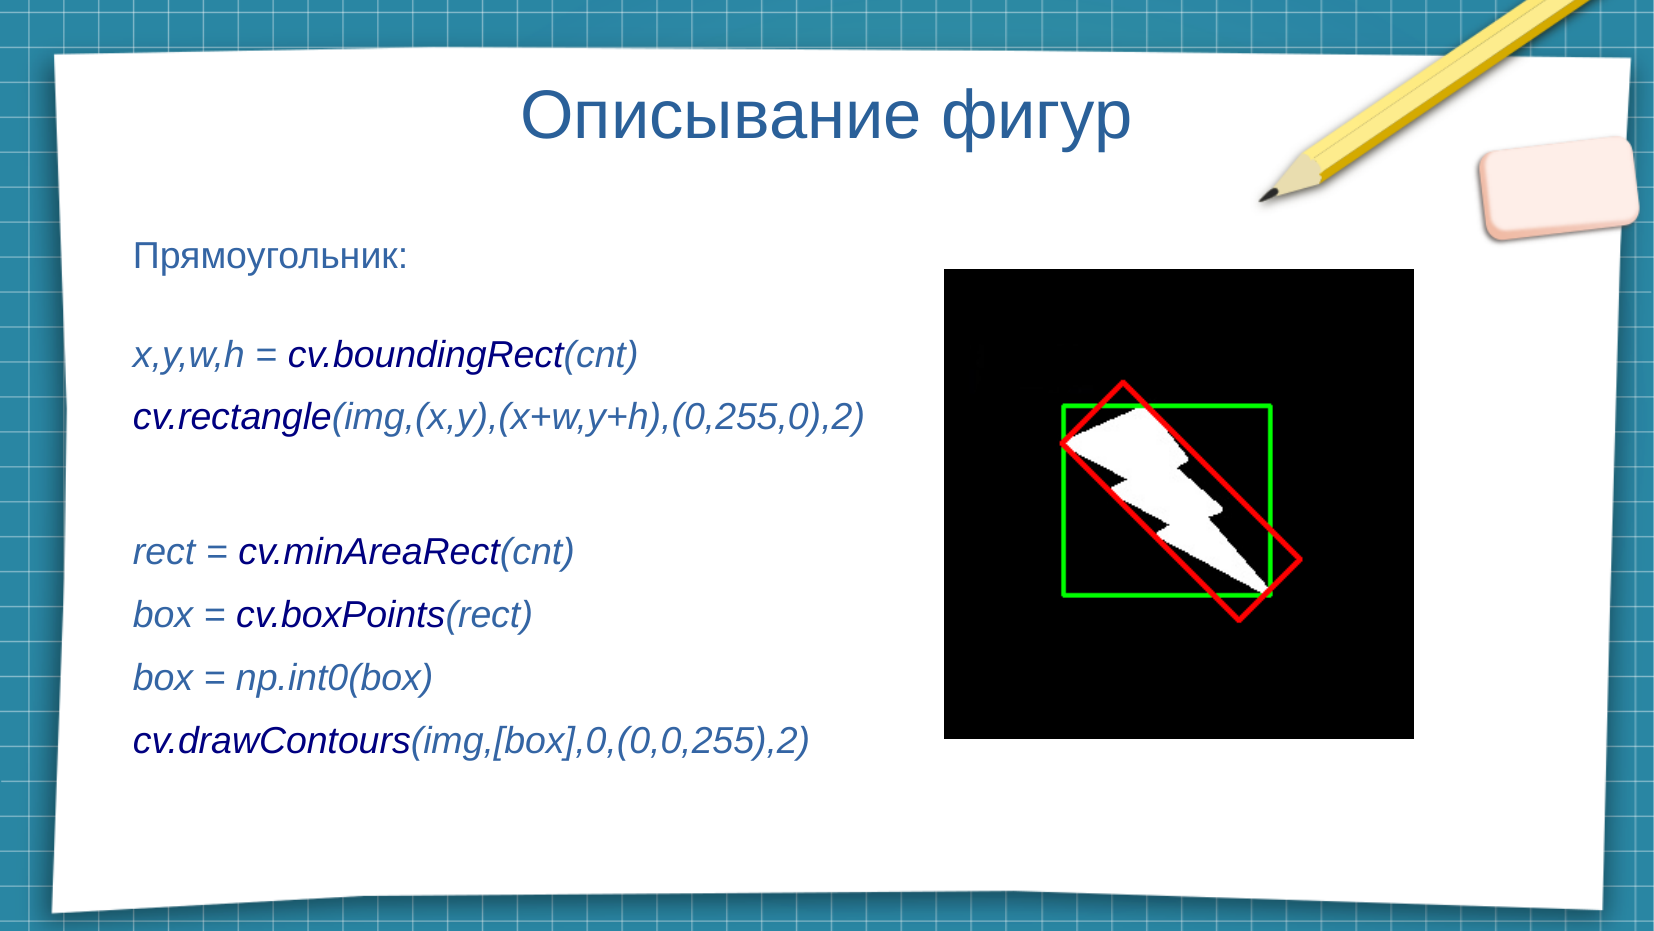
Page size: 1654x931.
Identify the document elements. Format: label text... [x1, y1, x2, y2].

text_box x,y,w,h = cv.boundingRect(cnt) cv.rectangle(img,(x,y),(x+w,y+h),(0,255,0),2) [118, 304, 944, 355]
text_box Прямоугольник: [118, 206, 424, 285]
picture [0, 0, 1654, 931]
title Описывание фигур [82, 37, 1571, 193]
text_box rect = cv.minAreaRect(cnt) box = cv.boxPoints(rect) box = np.int0(box) cv.drawContours(img,[box],0,(0,0,255),2) [118, 501, 944, 641]
